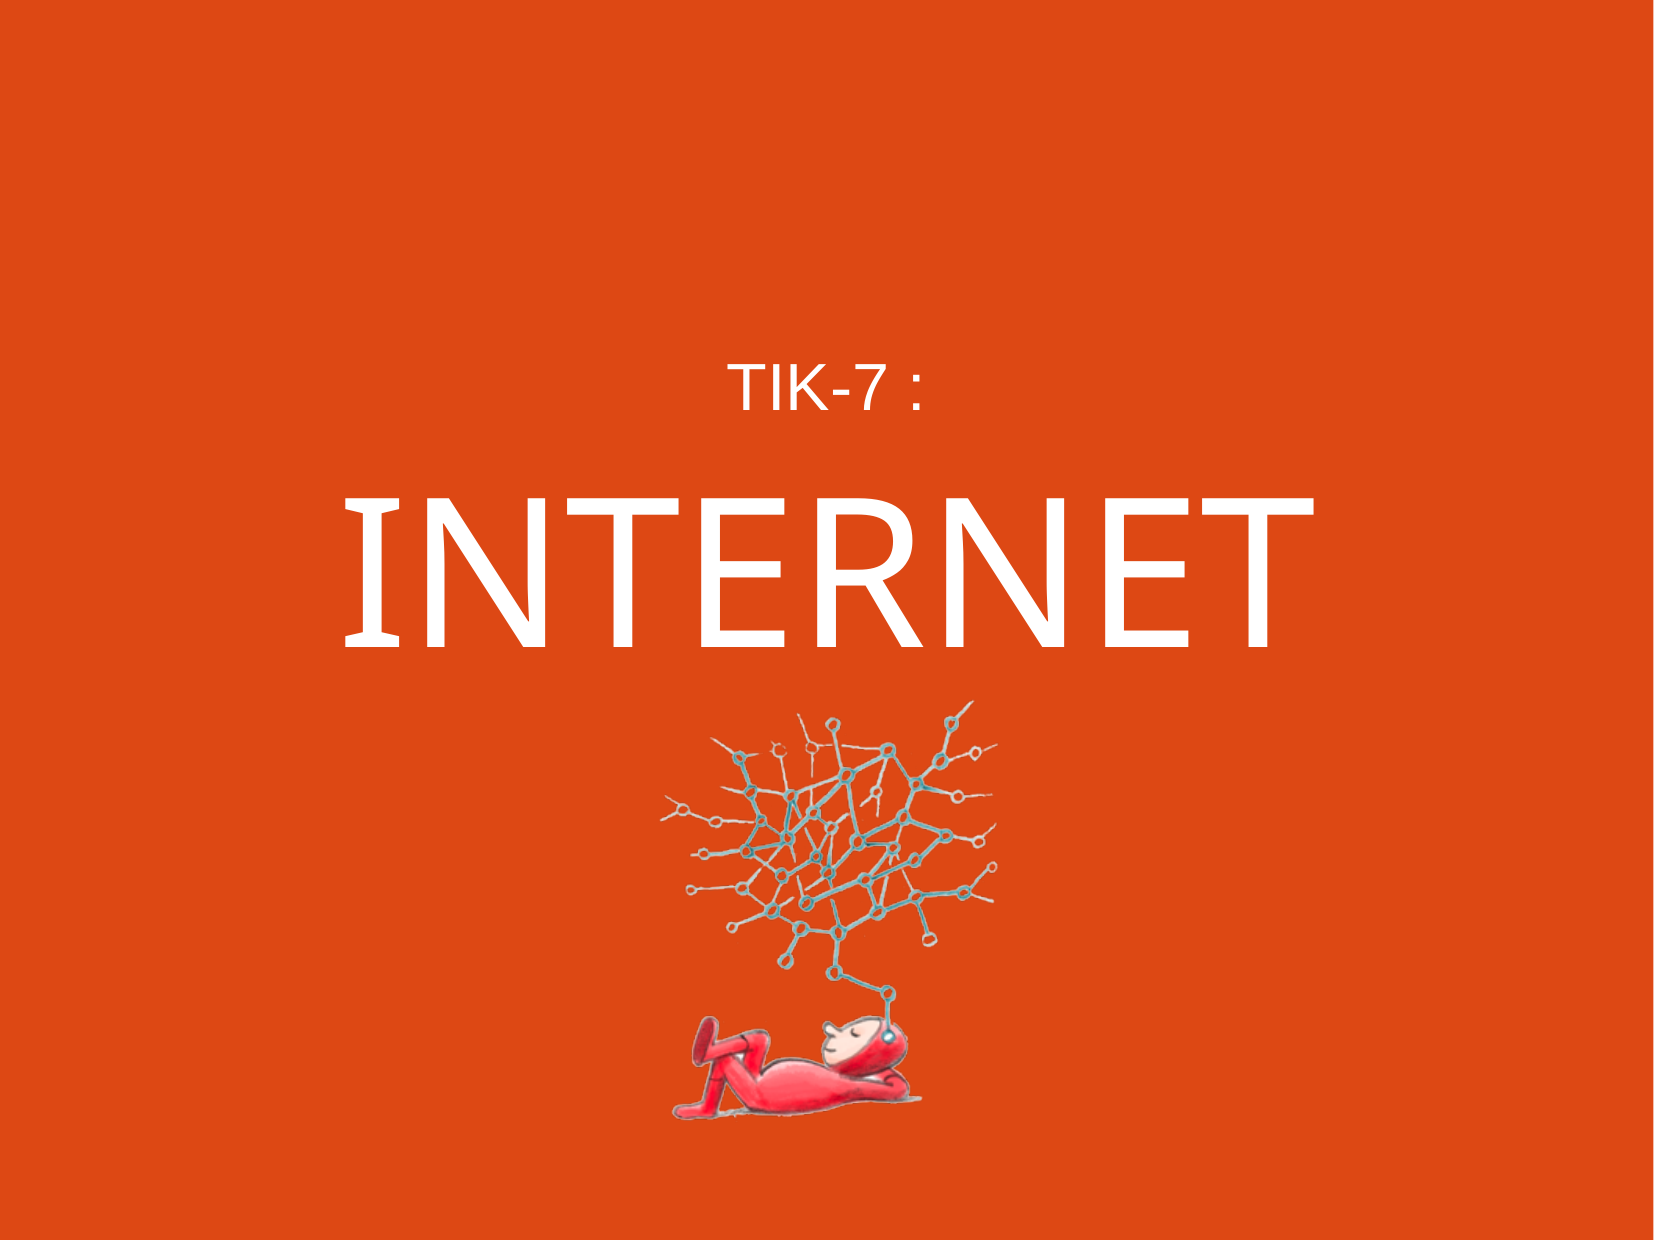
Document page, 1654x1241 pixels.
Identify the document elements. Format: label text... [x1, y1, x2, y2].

subtitle TIK-7 : INTERNET [82, 49, 1571, 1010]
picture [640, 687, 1016, 1146]
